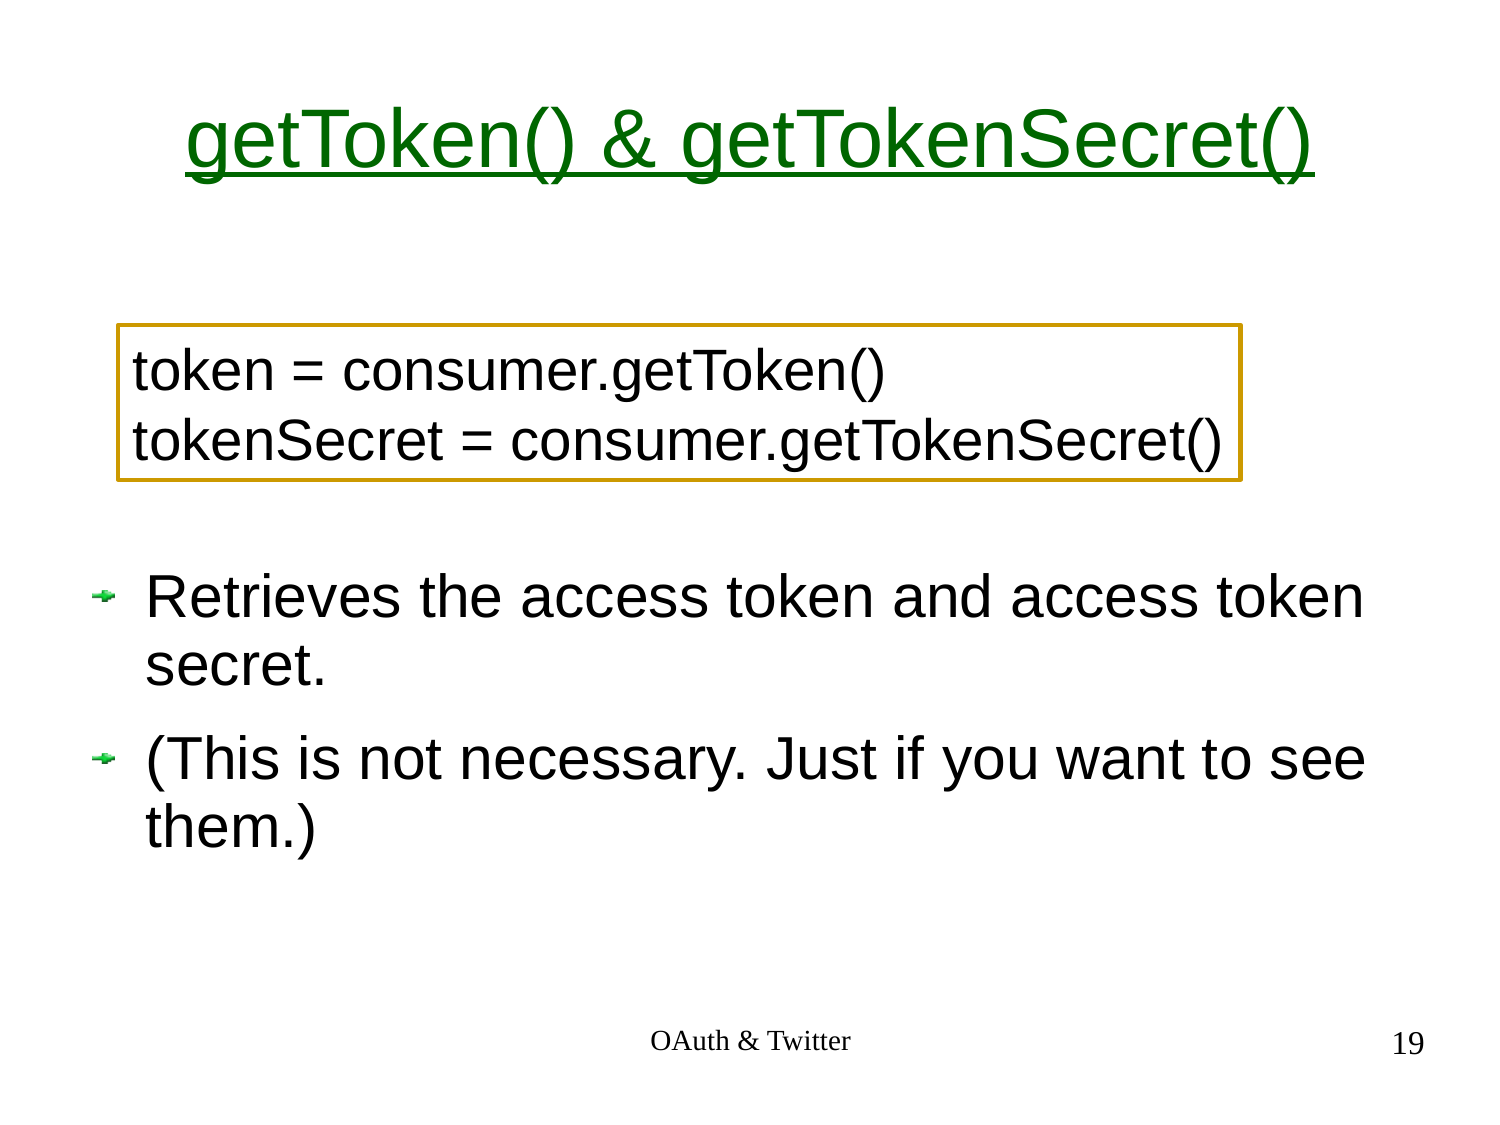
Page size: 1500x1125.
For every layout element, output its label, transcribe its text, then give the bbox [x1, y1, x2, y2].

title getToken() & getTokenSecret() [75, 45, 1425, 233]
text_box token = consumer.getToken() tokenSecret = consumer.getTokenSecret() [118, 324, 1241, 480]
list Retrieves the access token and access token secret. (This is not necessary. Just if you want to see them.) [75, 562, 1425, 1006]
